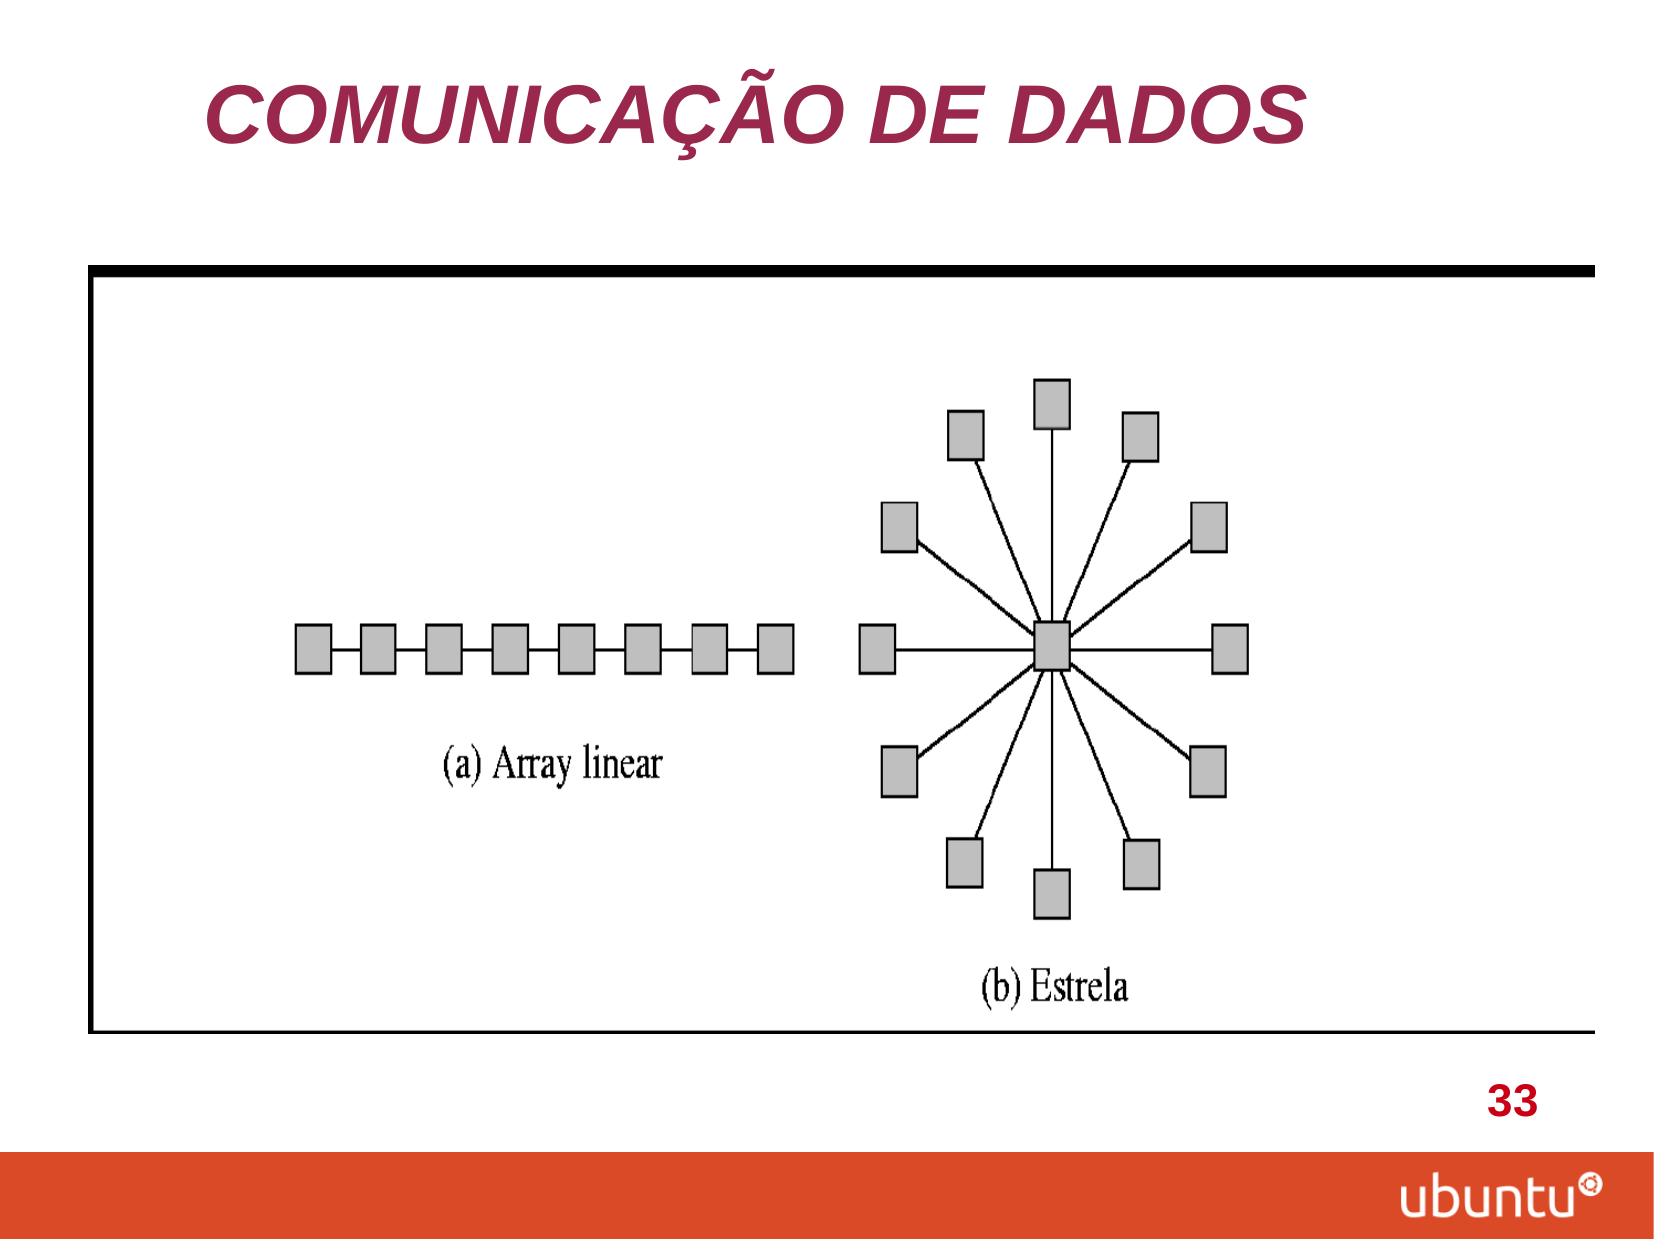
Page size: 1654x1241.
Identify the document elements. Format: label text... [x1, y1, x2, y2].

text_box <number> [1473, 1063, 1654, 1134]
picture [88, 265, 1595, 1034]
title COMUNICAÇÃO DE DADOS [11, 7, 1500, 200]
picture [0, 1152, 1654, 1239]
